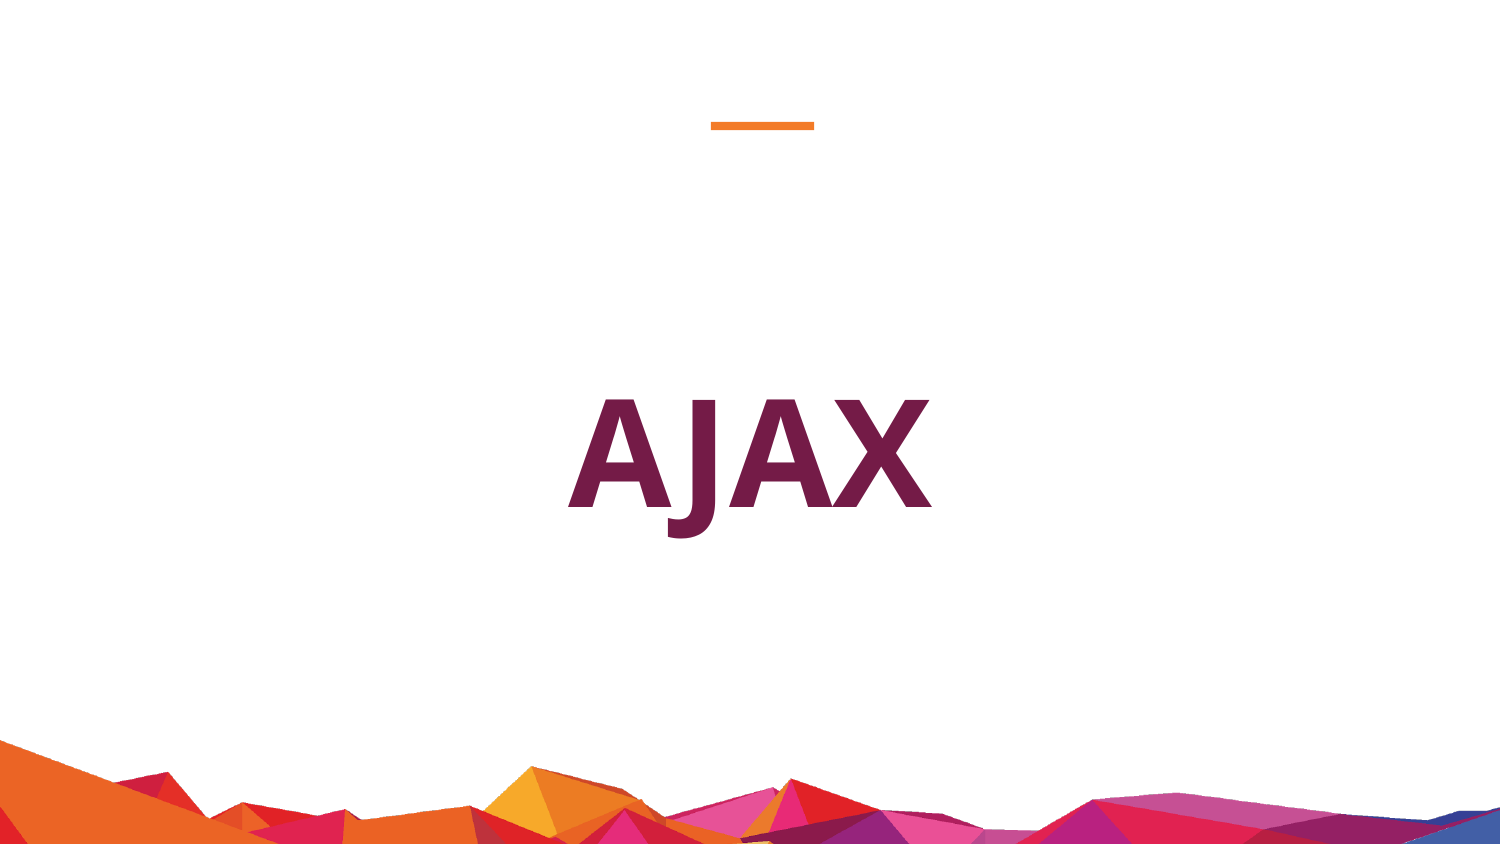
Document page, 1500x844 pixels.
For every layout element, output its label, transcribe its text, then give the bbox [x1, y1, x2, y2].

text_box AJAX [75, 38, 1426, 730]
picture [0, 740, 1500, 844]
